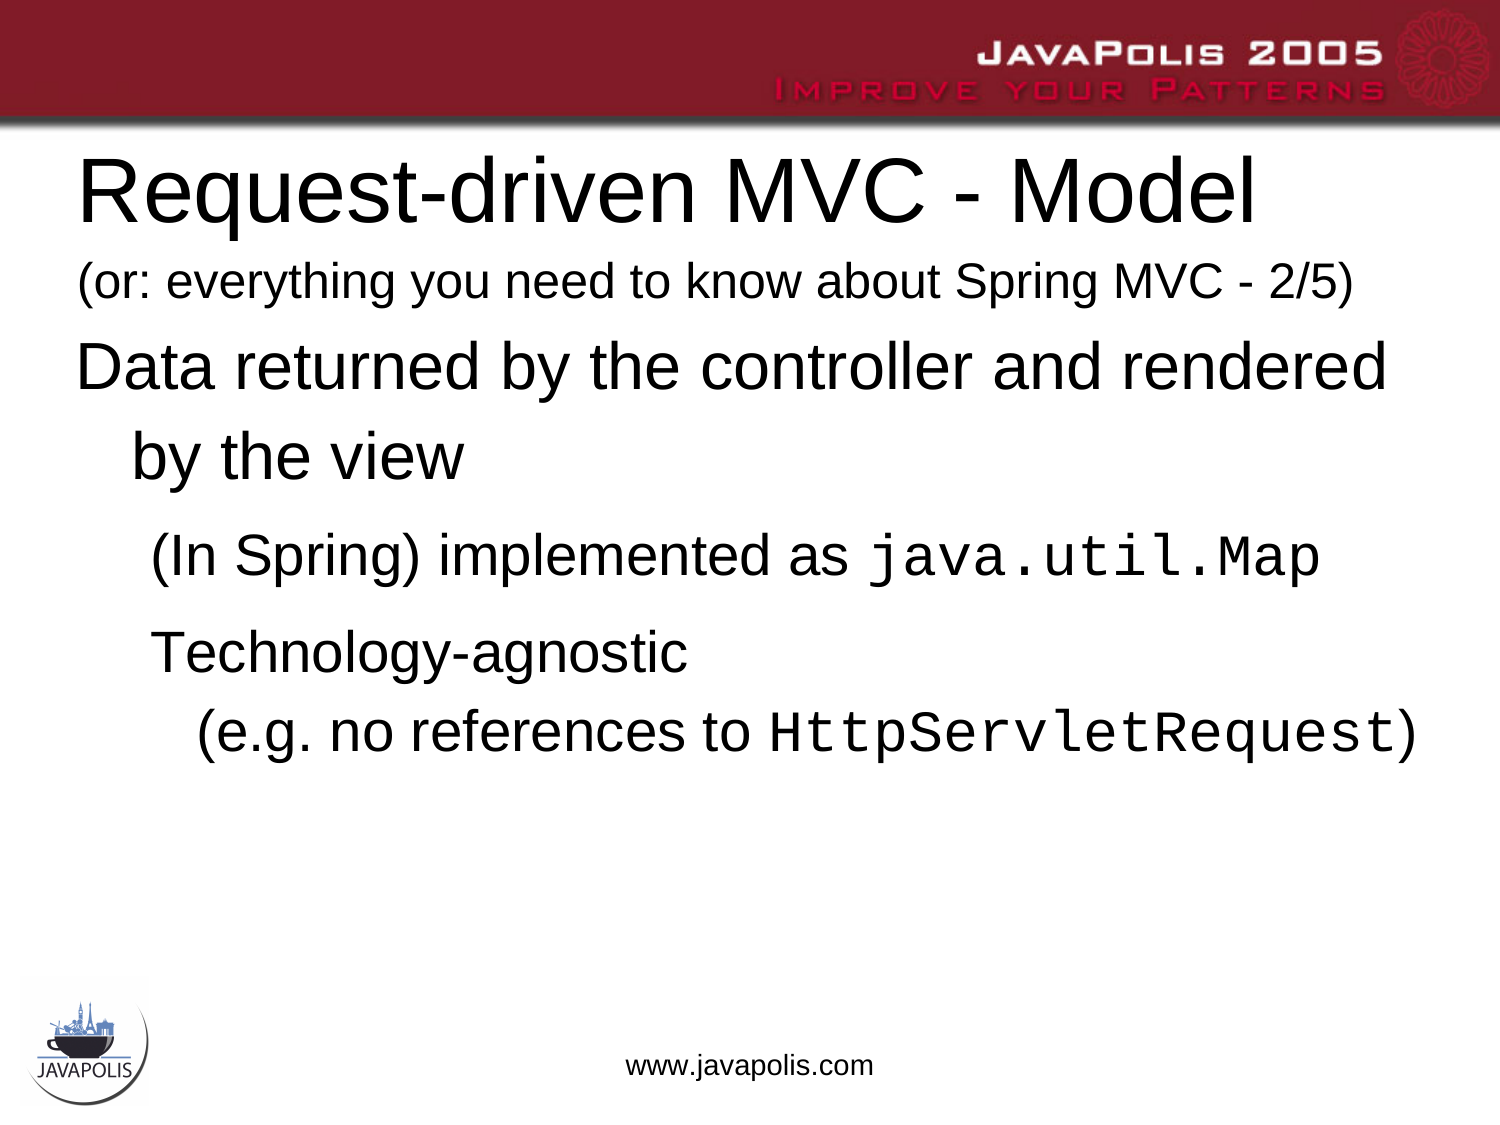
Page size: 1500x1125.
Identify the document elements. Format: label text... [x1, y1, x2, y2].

picture [0, 0, 1500, 140]
picture [20, 976, 149, 1106]
title Request-driven MVC - Model (or: everything you need to know about Spring MVC - 2/5) [76, 129, 1424, 299]
list Data returned by the controller and rendered by the view (In Spring) implemented as java.util.Map Technology-agnostic (e.g. no references to HttpServletRequest) [75, 314, 1426, 1012]
